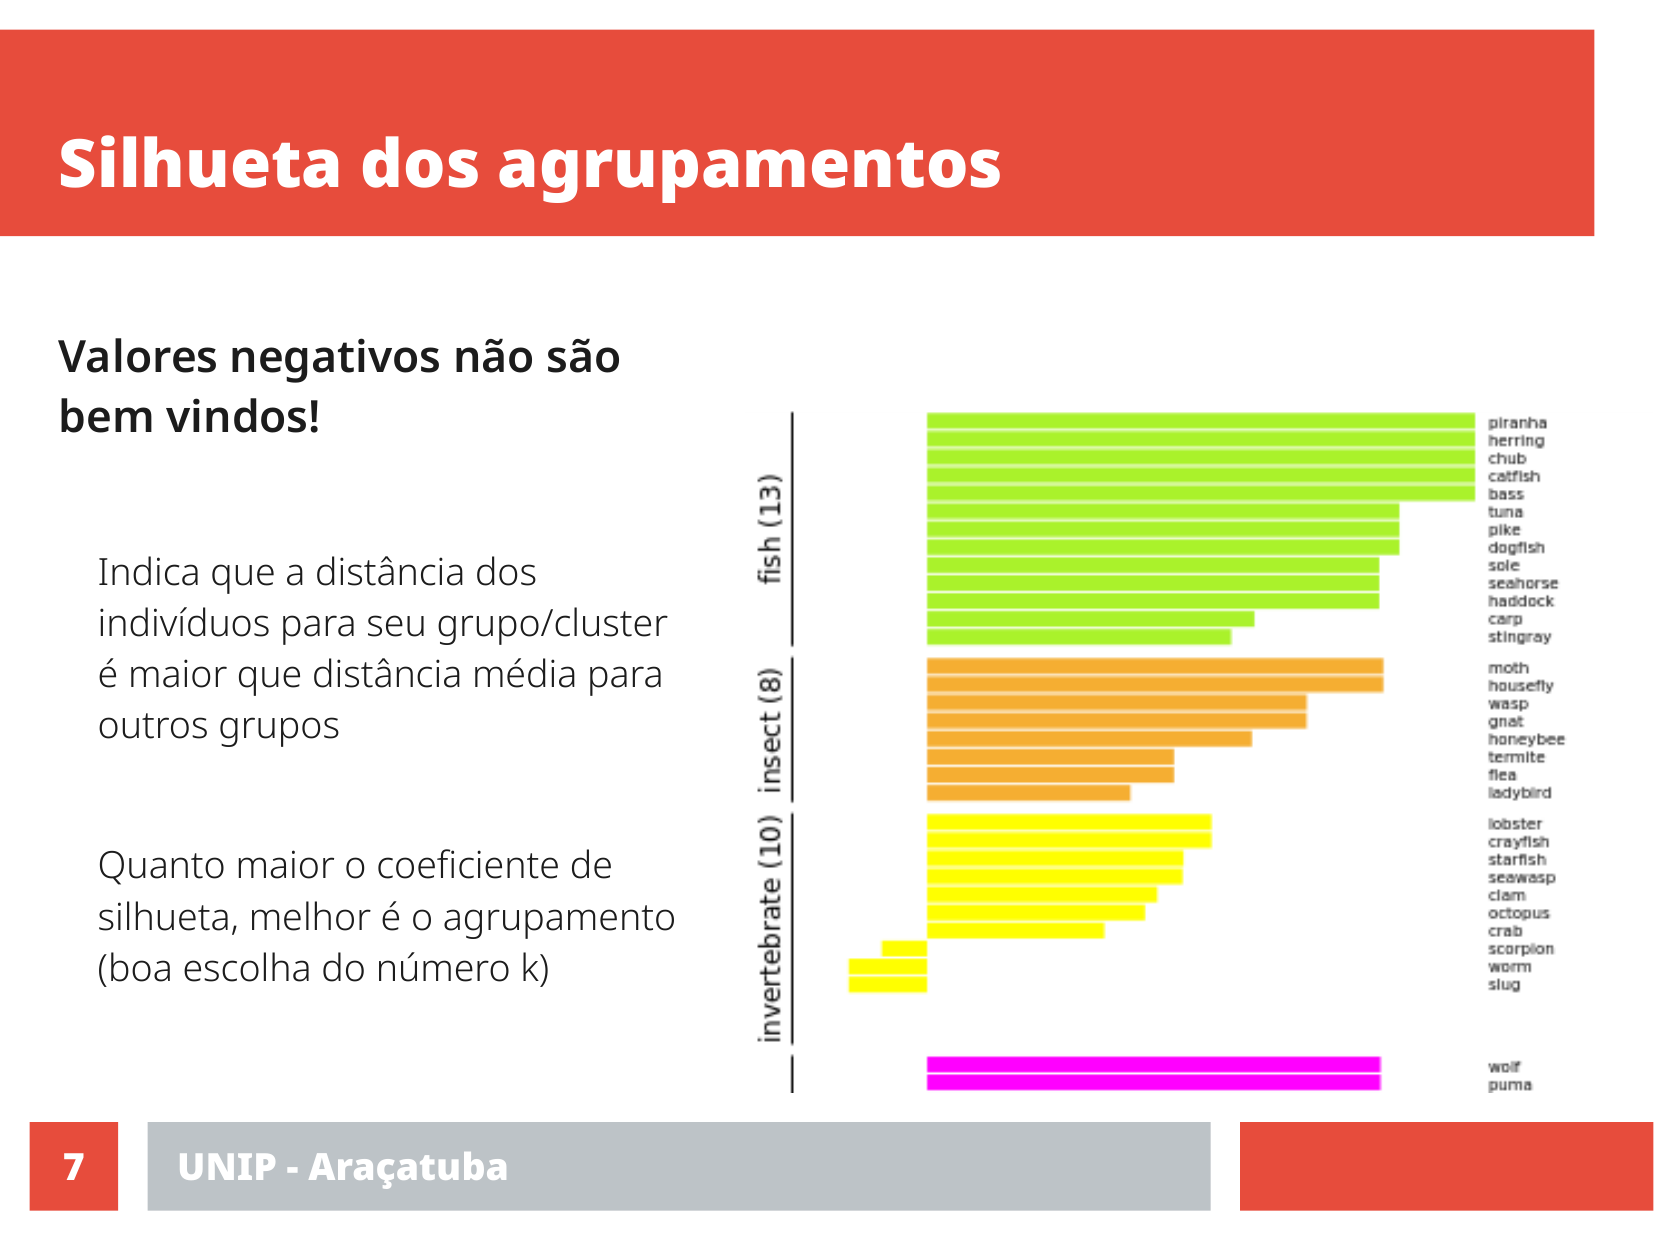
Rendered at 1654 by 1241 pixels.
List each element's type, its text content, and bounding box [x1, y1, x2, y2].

picture [745, 411, 1654, 1093]
title Silhueta dos agrupamentos [59, 59, 1595, 207]
list Valores negativos não são bem vindos! Indica que a distância dos indivíduos para seu grupo/cluster é maior que distância média para outros grupos Quanto maior o coeficiente de silhueta, melhor é o agrupamento (boa escolha do número k) [59, 324, 678, 1093]
